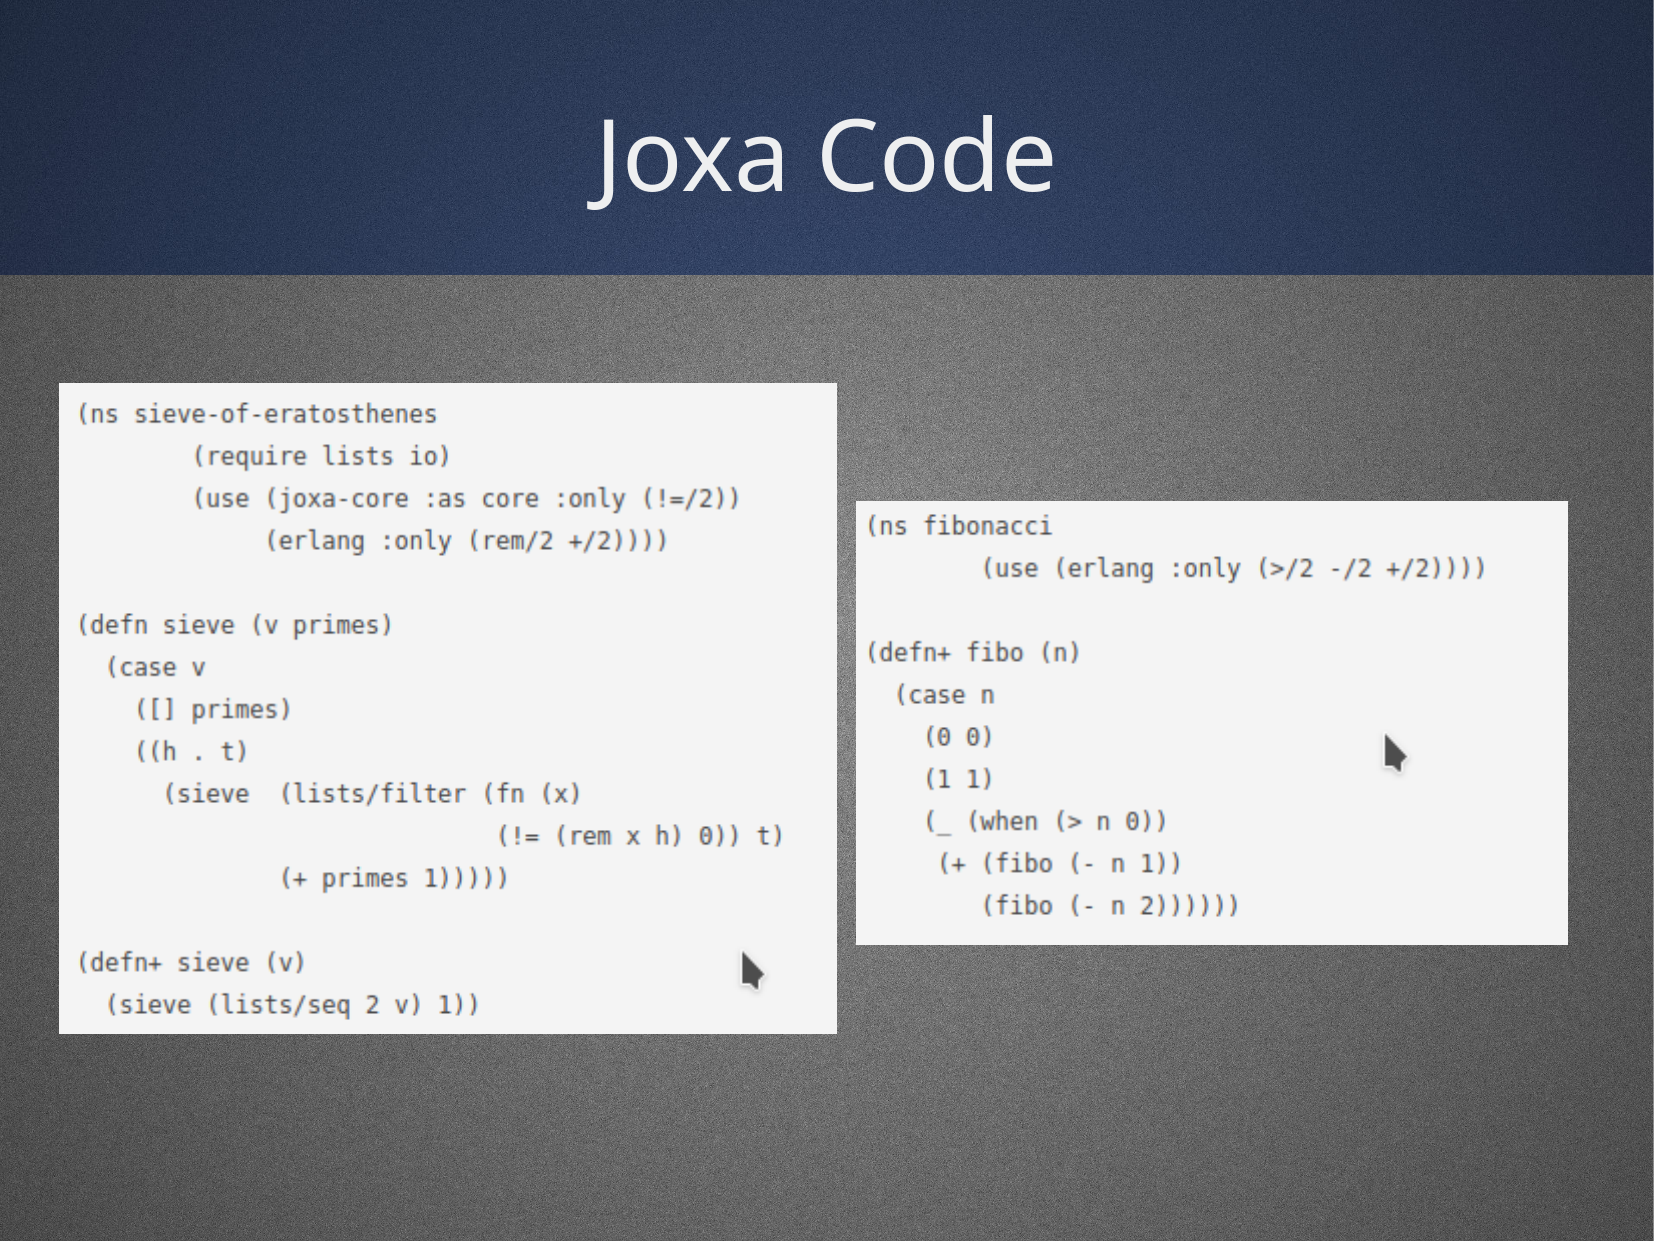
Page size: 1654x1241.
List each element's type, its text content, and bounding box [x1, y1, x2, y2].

picture [0, 0, 1654, 1241]
title Joxa Code [82, 49, 1571, 257]
